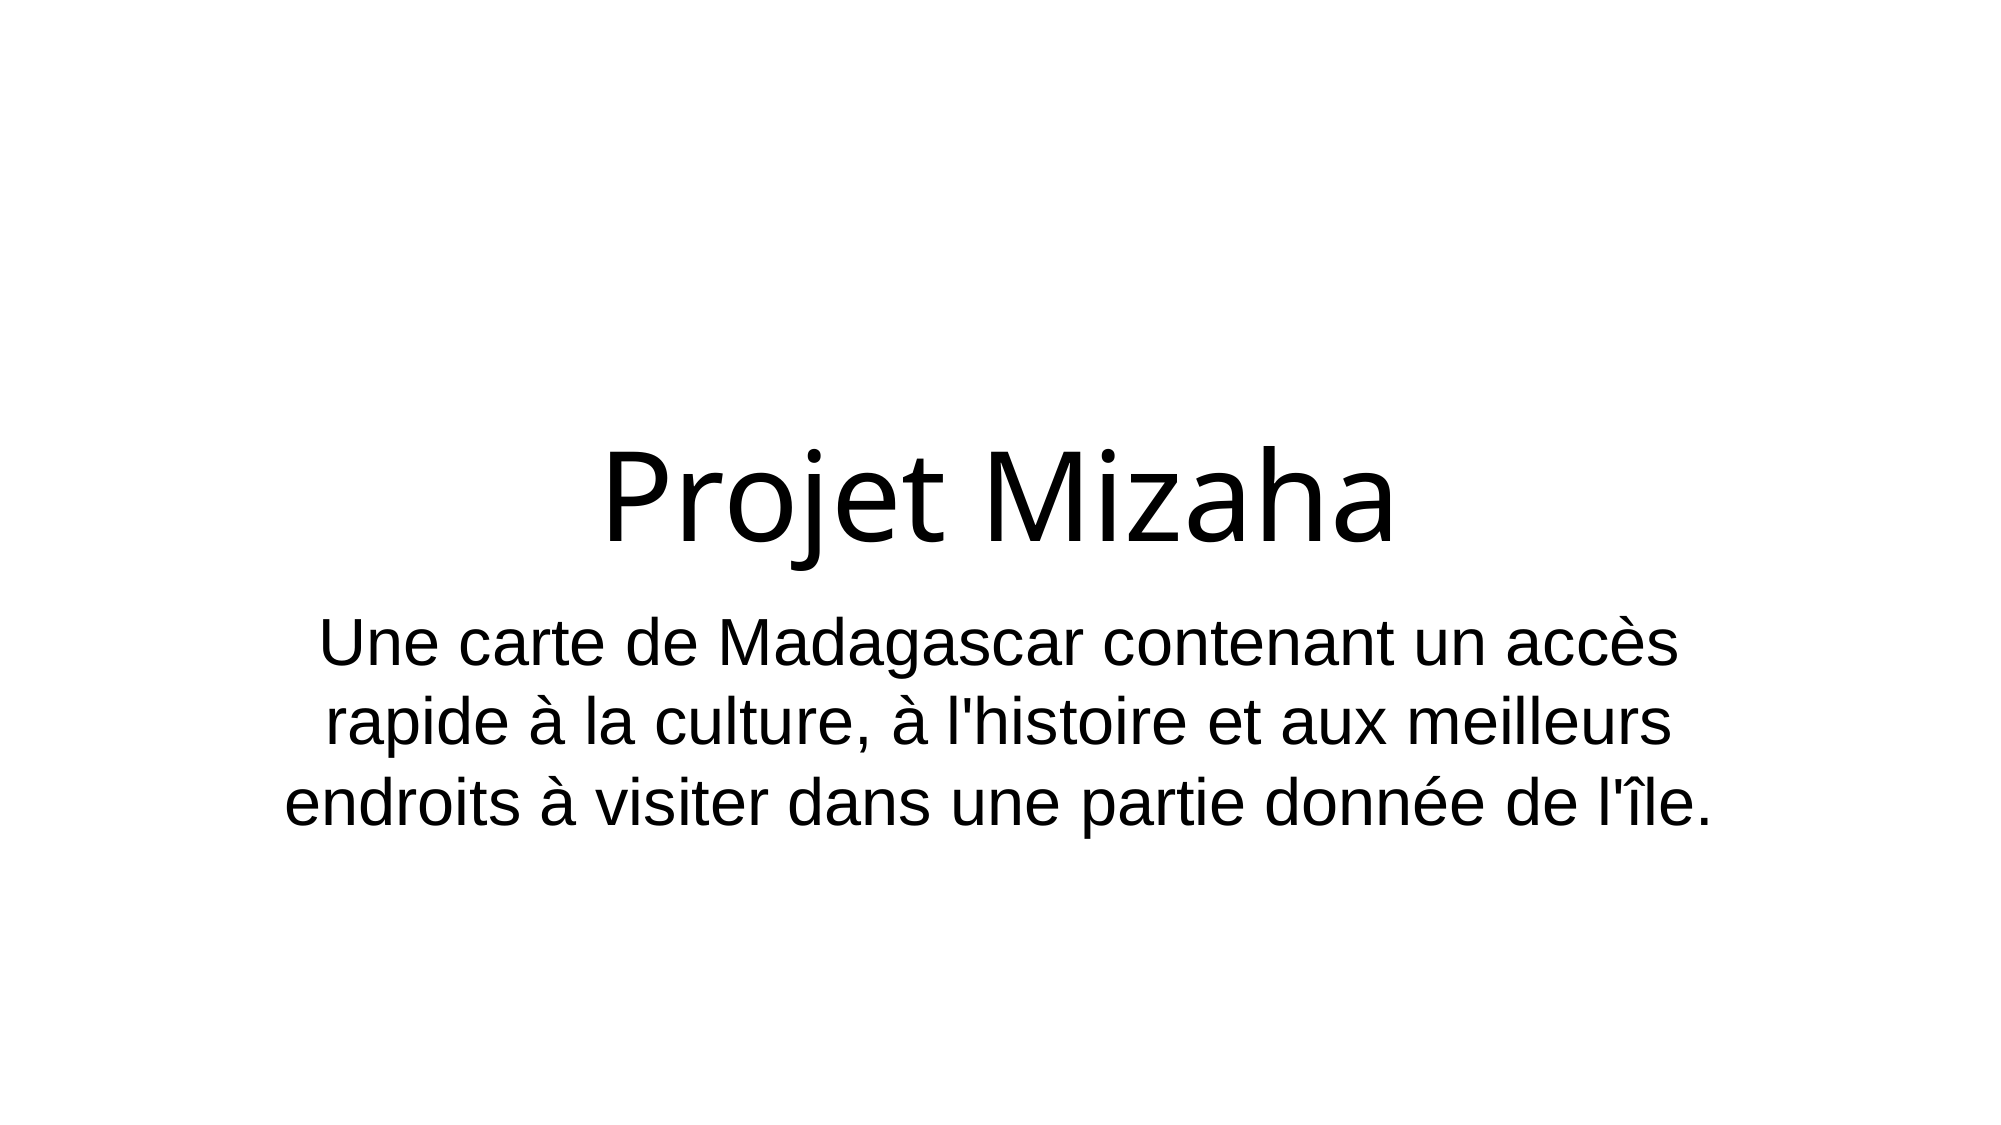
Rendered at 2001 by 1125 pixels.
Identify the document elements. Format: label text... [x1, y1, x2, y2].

subtitle Une carte de Madagascar contenant un accès rapide à la culture, à l'histoire et aux meilleurs endroits à visiter dans une partie donnée de l'île. [249, 590, 1750, 863]
title Projet Mizaha [249, 184, 1750, 576]
